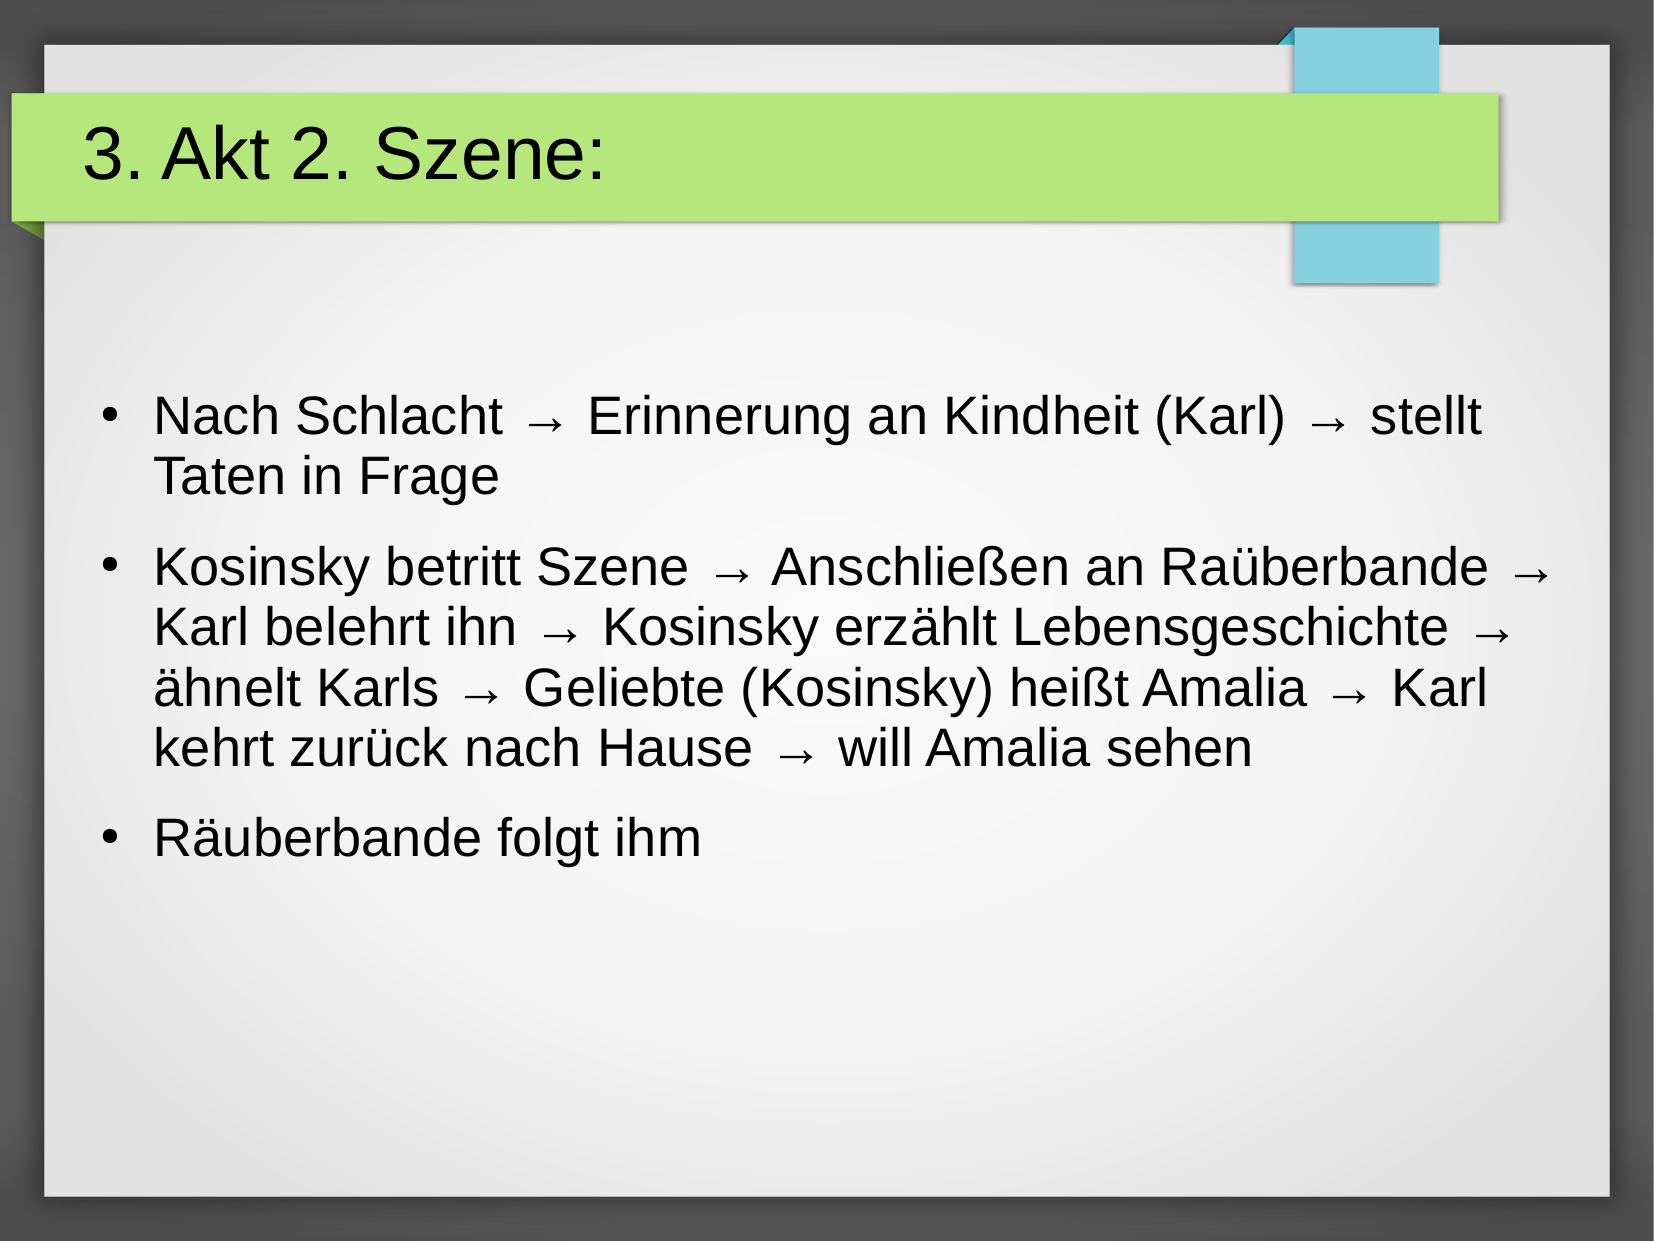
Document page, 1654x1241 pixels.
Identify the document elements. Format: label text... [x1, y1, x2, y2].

list Nach Schlacht → Erinnerung an Kindheit (Karl) → stellt Taten in Frage Kosinsky betritt Szene → Anschließen an Raüberbande → Karl belehrt ihn → Kosinsky erzählt Lebensgeschichte → ähnelt Karls → Geliebte (Kosinsky) heißt Amalia → Karl kehrt zurück nach Hause → will Amalia sehen Räuberbande folgt ihm [82, 295, 1571, 1015]
title 3. Akt 2. Szene: [82, 94, 1264, 213]
picture [0, 0, 1654, 1241]
